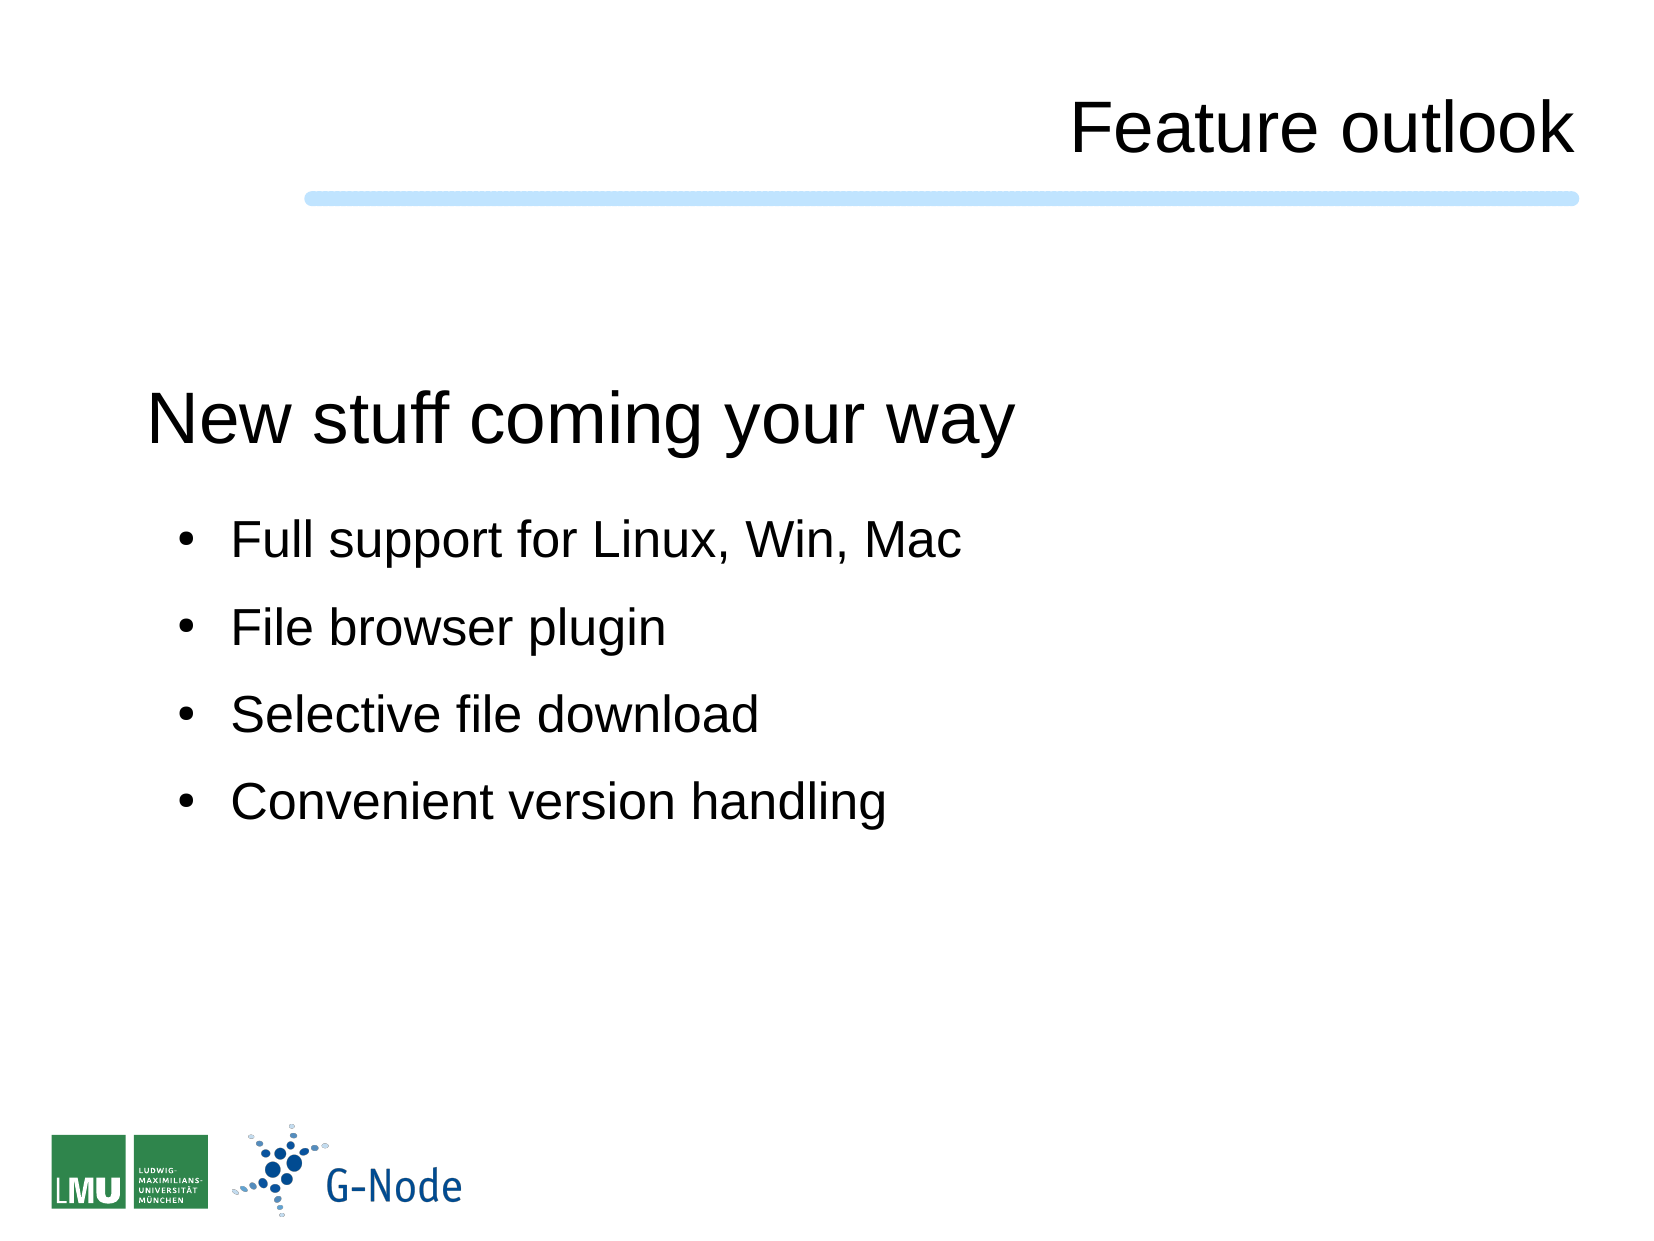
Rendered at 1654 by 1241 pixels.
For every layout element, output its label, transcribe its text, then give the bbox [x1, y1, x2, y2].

list New stuff coming your way [146, 377, 1636, 465]
text_box Feature outlook [87, 30, 1576, 226]
list Full support for Linux, Win, Mac File browser plugin Selective file download Convenient version handling [159, 510, 1501, 783]
